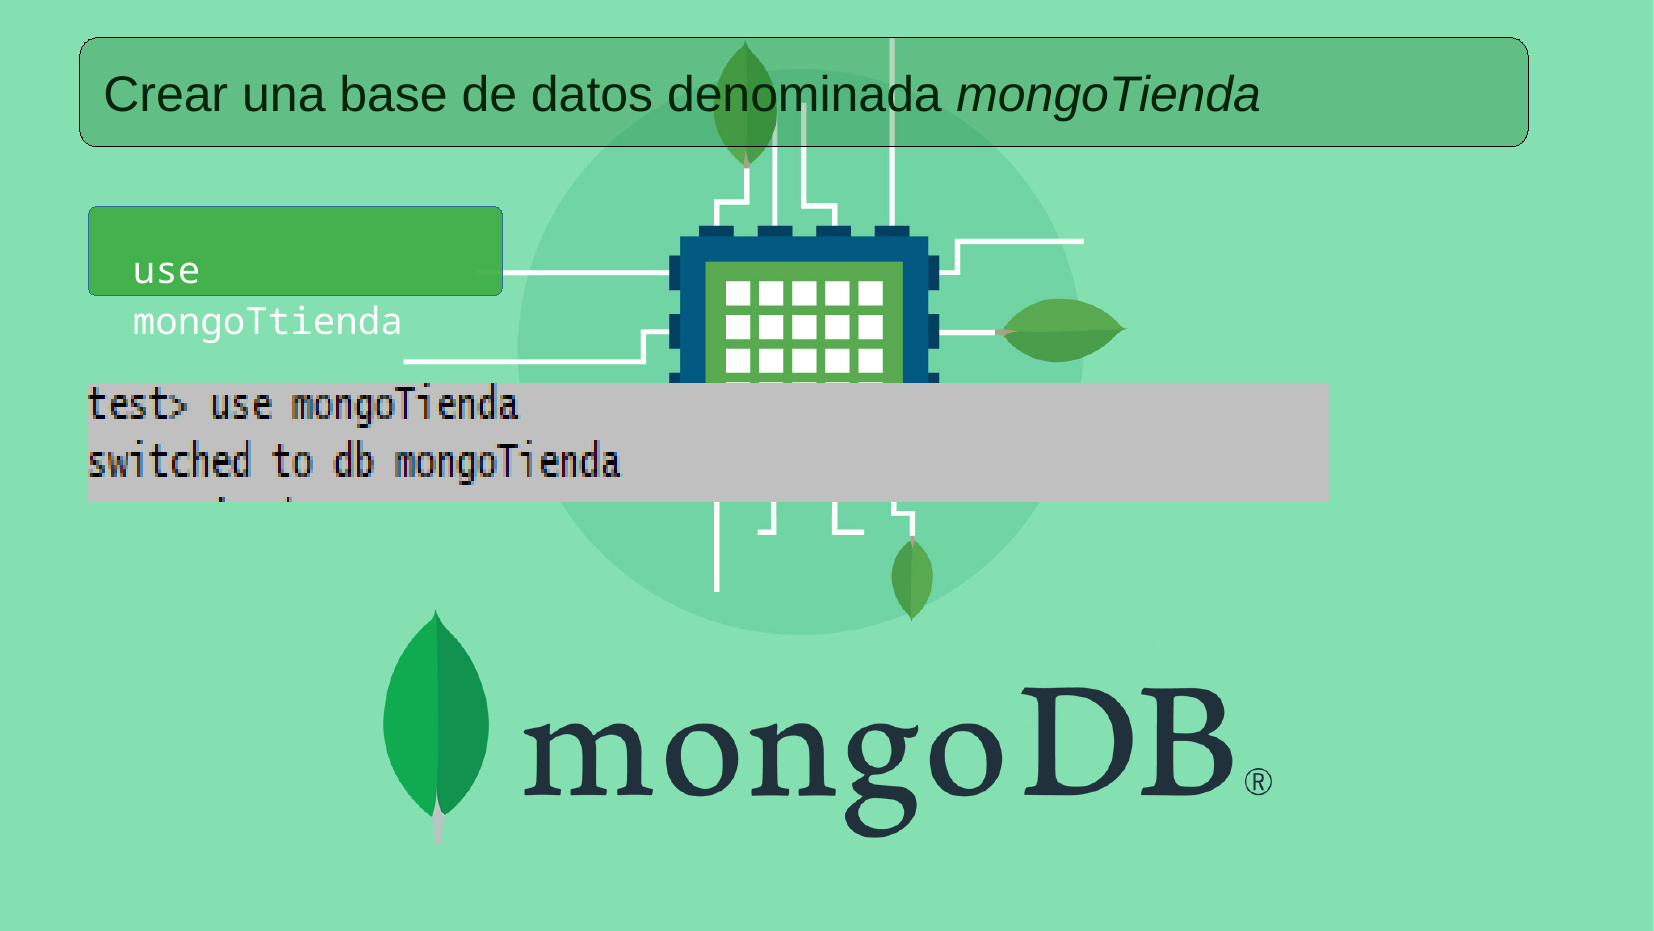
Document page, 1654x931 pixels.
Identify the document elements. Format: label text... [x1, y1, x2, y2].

text_box use mongoTtienda [118, 236, 502, 296]
text_box [88, 206, 503, 296]
text_box [79, 37, 1529, 147]
picture [0, 0, 1654, 931]
text_box Crear una base de datos denominada mongoTienda [88, 59, 1595, 207]
